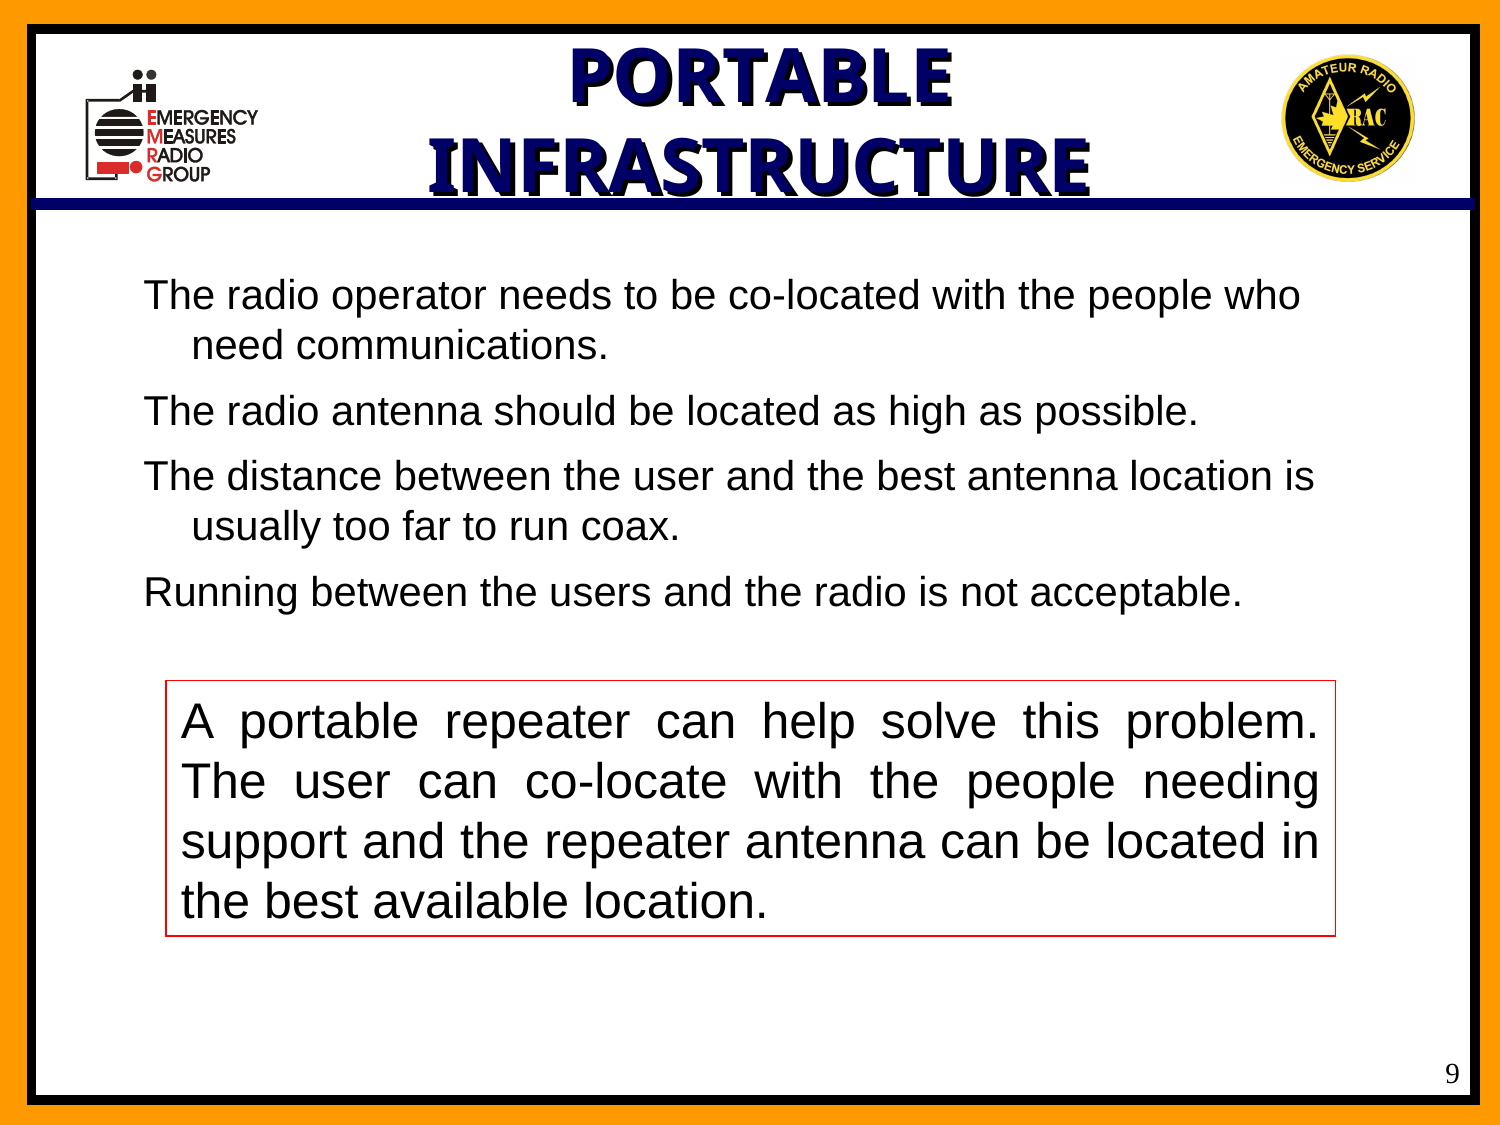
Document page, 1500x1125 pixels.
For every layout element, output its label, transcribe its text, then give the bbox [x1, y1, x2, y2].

text_box PORTABLE INFRASTRUCTURE [232, 20, 1286, 216]
text_box A portable repeater can help solve this problem. The user can co-locate with the people needing support and the repeater antenna can be located in the best available location. [166, 680, 1336, 936]
picture [1286, 54, 1415, 182]
text_box The radio operator needs to be co-located with the people who need communications. The radio antenna should be located as high as possible. The distance between the user and the best antenna location is usually too far to run coax. Running between the users and the radio is not acceptable. [128, 260, 1369, 623]
